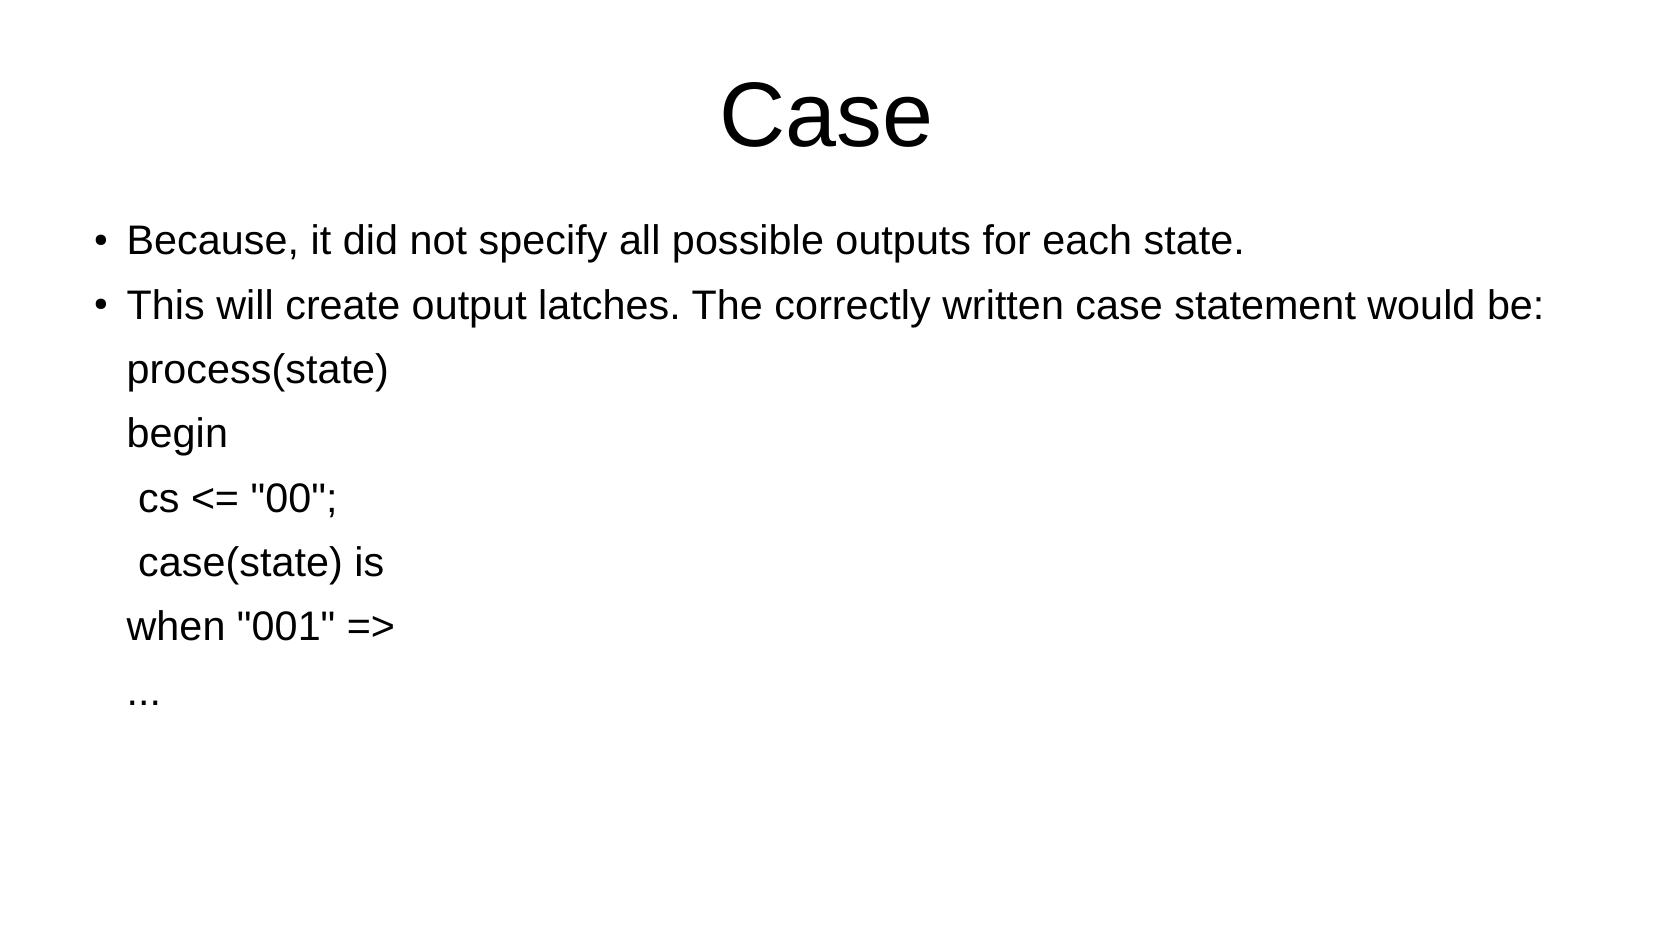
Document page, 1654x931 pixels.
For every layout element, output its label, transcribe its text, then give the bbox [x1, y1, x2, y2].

list Because, it did not specify all possible outputs for each state. This will create output latches. The correctly written case statement would be: process(state) begin cs <= "00"; case(state) is when "001" => ... [82, 217, 1571, 758]
title Case [82, 37, 1571, 193]
